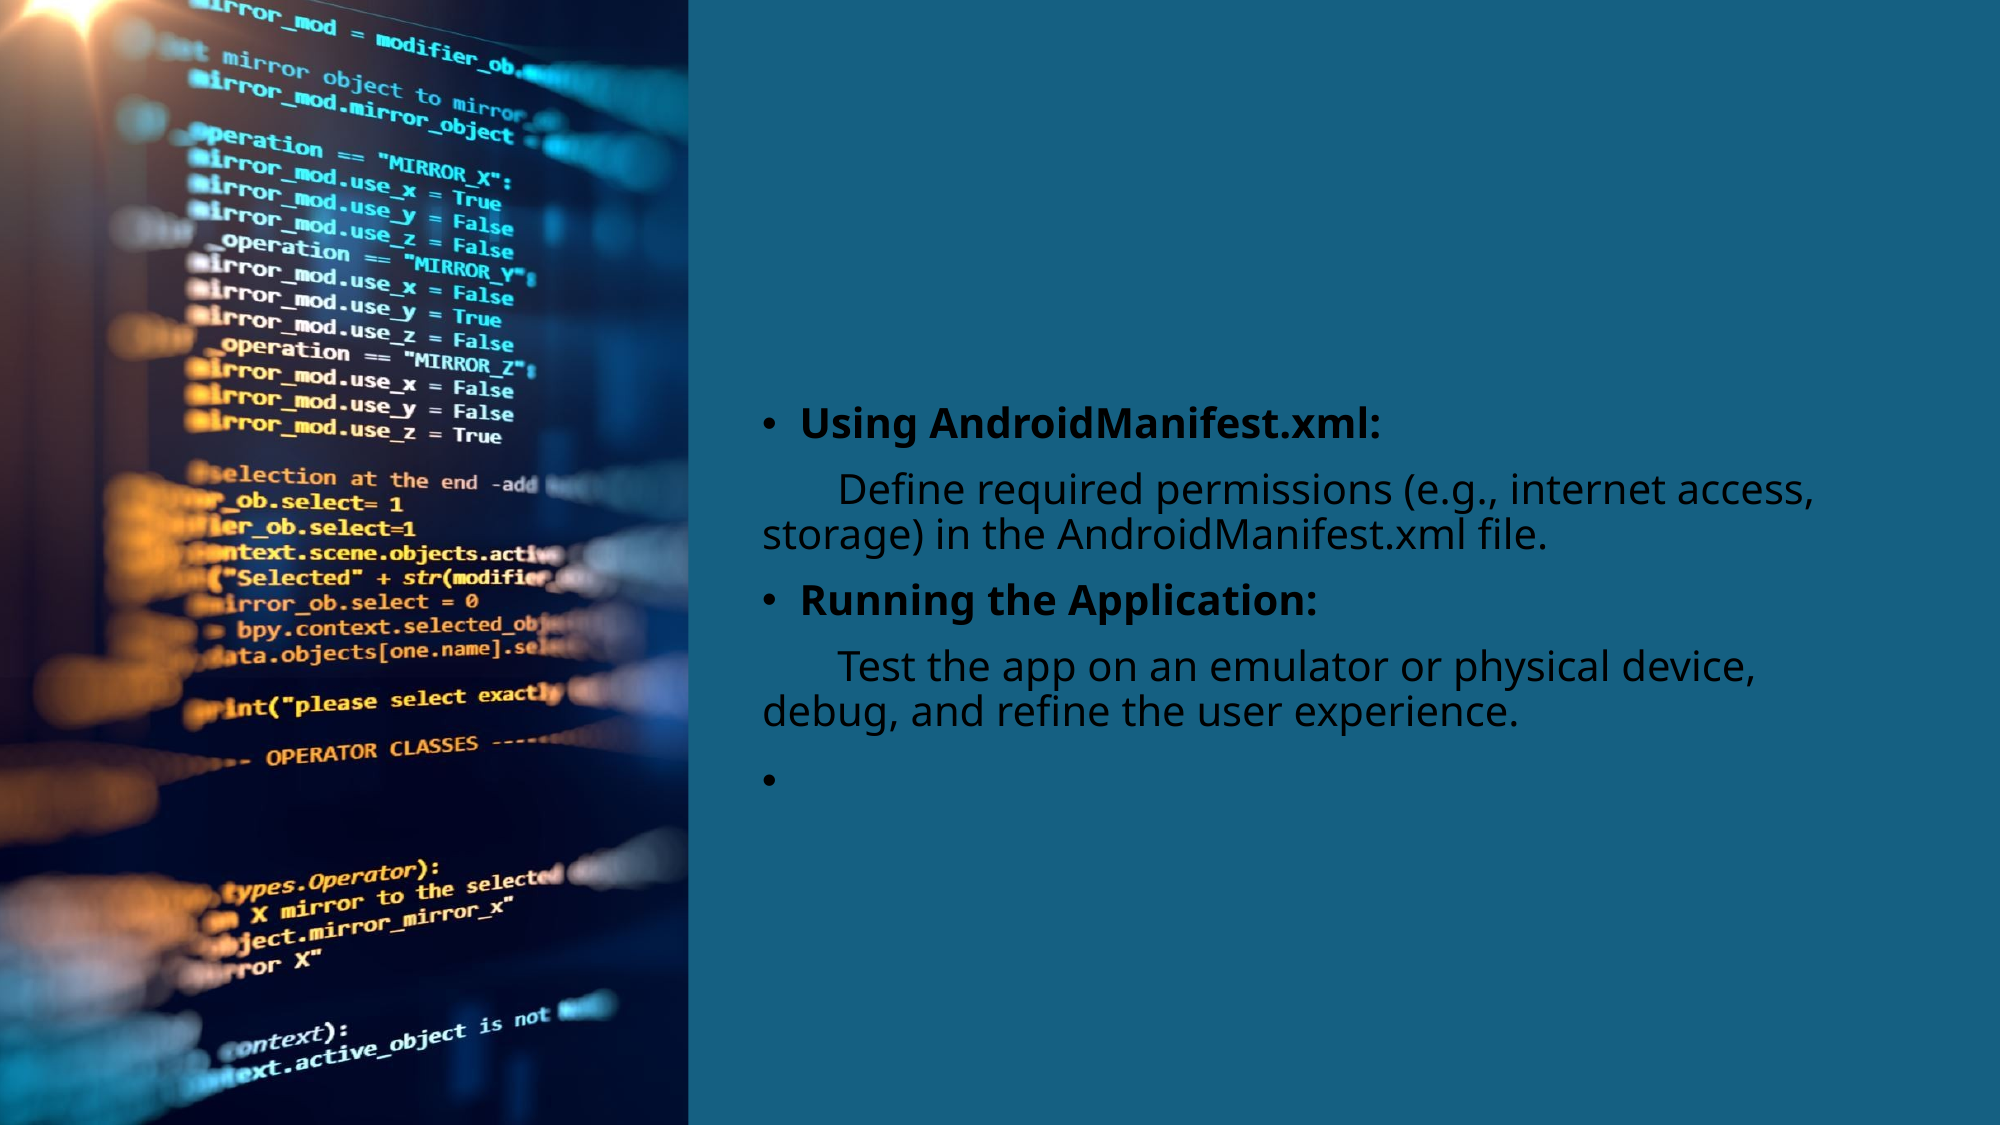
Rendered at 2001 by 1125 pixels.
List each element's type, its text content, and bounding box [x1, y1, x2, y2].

picture [525, 69, 542, 78]
text_box [689, 0, 2000, 1125]
list Using AndroidManifest.xml: Define required permissions (e.g., internet access, storage) in the AndroidManifest.xml file. Running the Application: Test the app on an emulator or physical device, debug, and refine the user experience. [746, 395, 1863, 1004]
picture [0, 0, 689, 1125]
